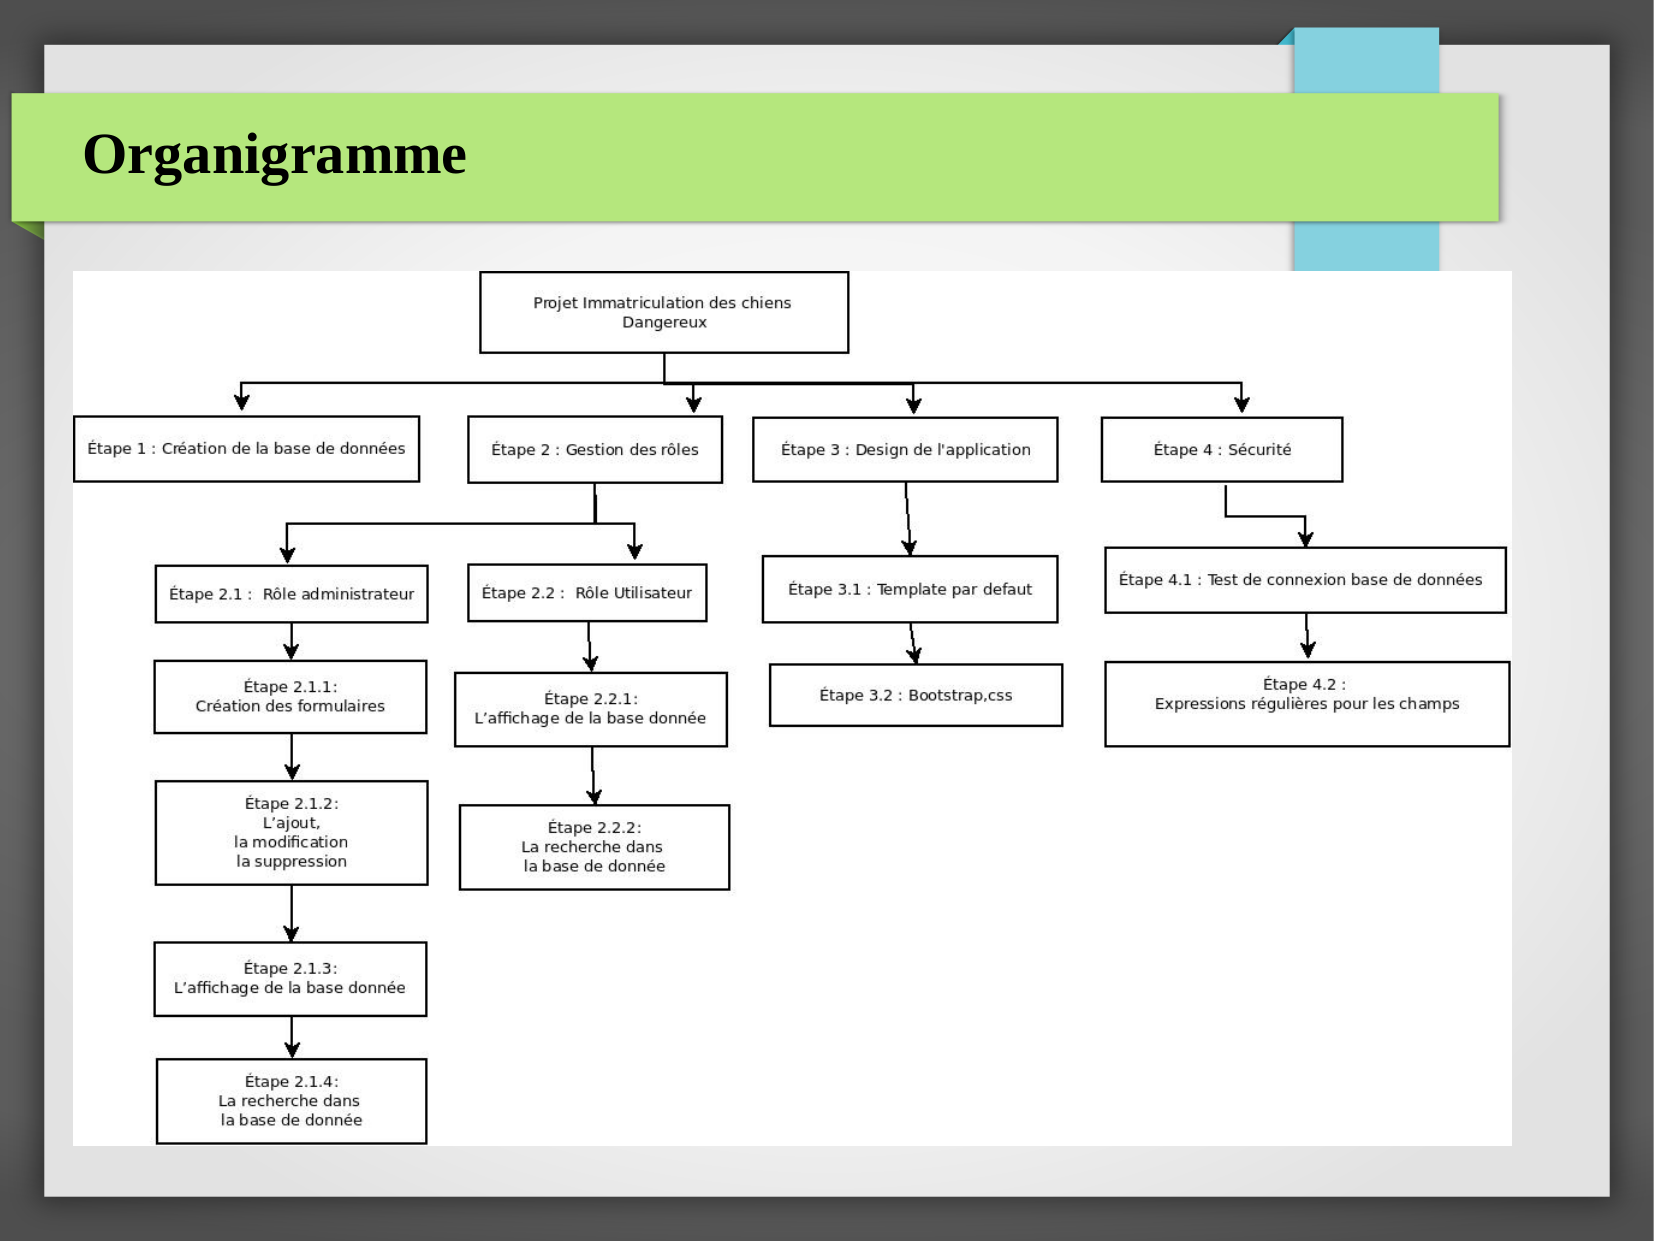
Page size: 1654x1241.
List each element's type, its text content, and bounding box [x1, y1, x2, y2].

picture [0, 0, 1654, 1241]
title Organigramme [82, 94, 1264, 213]
